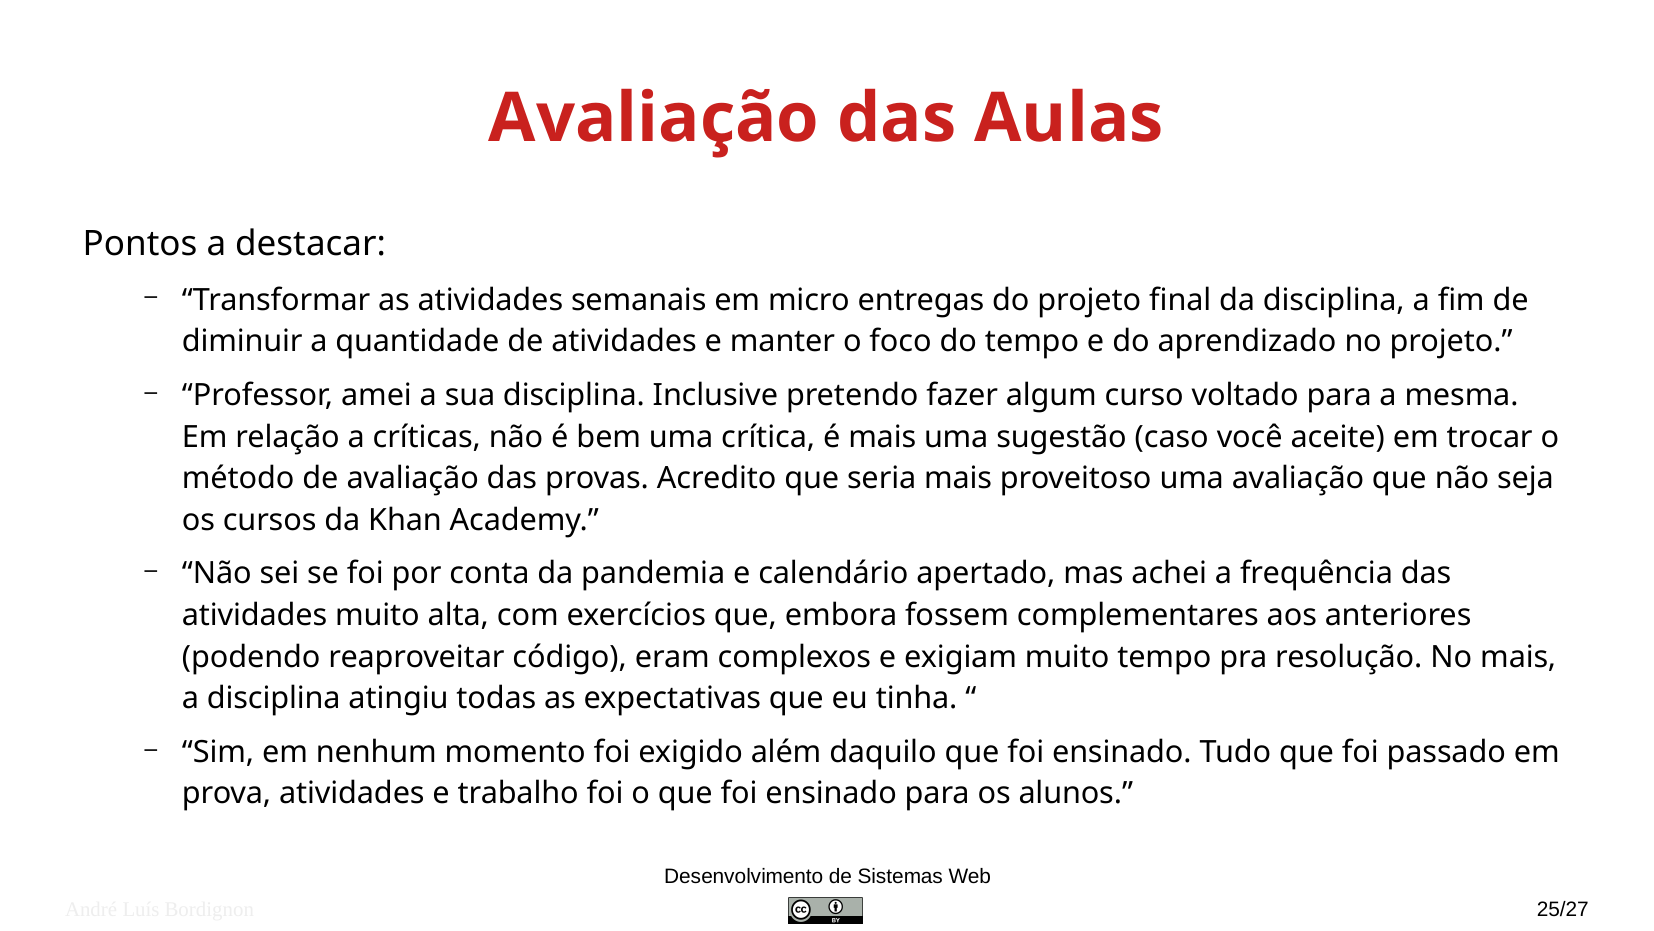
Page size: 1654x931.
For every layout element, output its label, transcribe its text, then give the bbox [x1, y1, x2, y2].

list Pontos a destacar: “Transformar as atividades semanais em micro entregas do projeto final da disciplina, a fim de diminuir a quantidade de atividades e manter o foco do tempo e do aprendizado no projeto.” “Professor, amei a sua disciplina. Inclusive pretendo fazer algum curso voltado para a mesma. Em relação a críticas, não é bem uma crítica, é mais uma sugestão (caso você aceite) em trocar o método de avaliação das provas. Acredito que seria mais proveitoso uma avaliação que não seja os cursos da Khan Academy.” “Não sei se foi por conta da pandemia e calendário apertado, mas achei a frequência das atividades muito alta, com exercícios que, embora fossem complementares aos anteriores (podendo reaproveitar código), eram complexos e exigiam muito tempo pra resolução. No mais, a disciplina atingiu todas as expectativas que eu tinha. “ “Sim, em nenhum momento foi exigido além daquilo que foi ensinado. Tudo que foi passado em prova, atividades e trabalho foi o que foi ensinado para os alunos.” [82, 217, 1571, 827]
title Avaliação das Aulas [82, 37, 1571, 193]
picture [788, 897, 863, 924]
